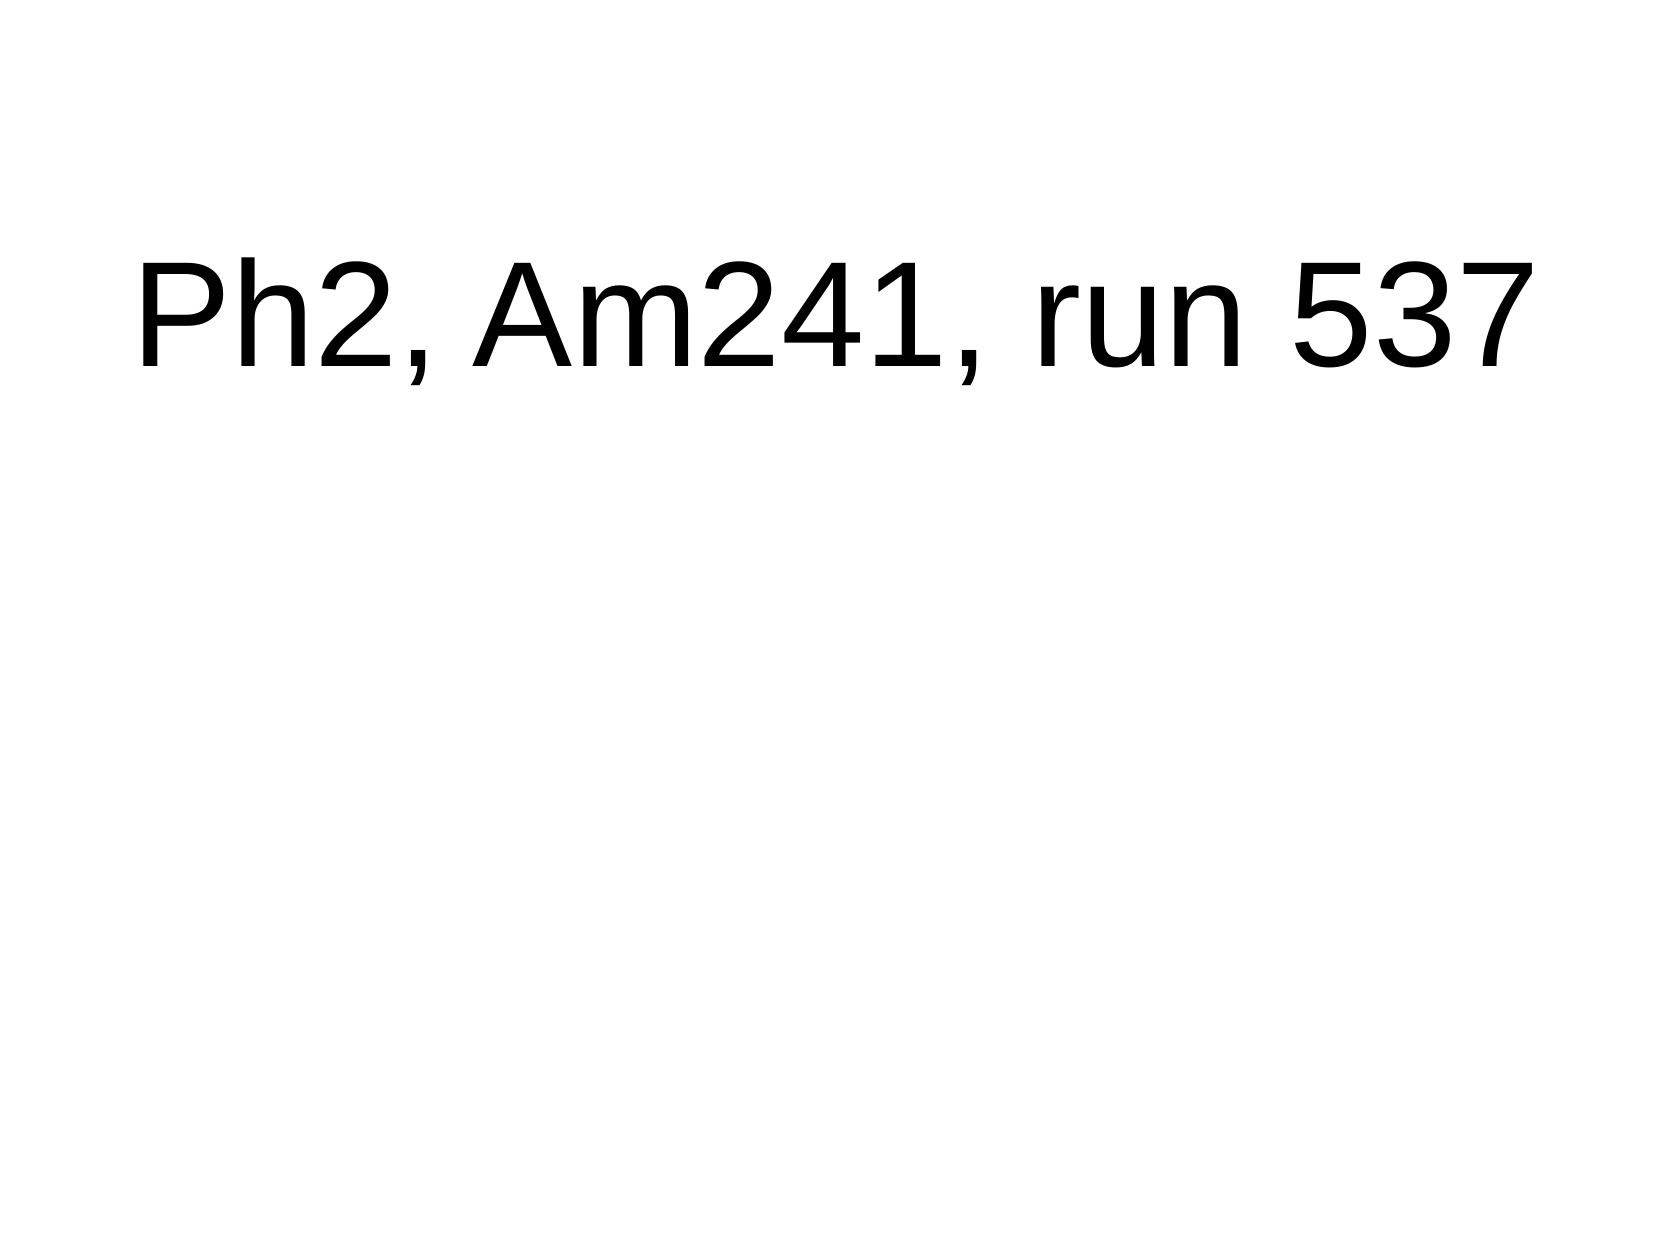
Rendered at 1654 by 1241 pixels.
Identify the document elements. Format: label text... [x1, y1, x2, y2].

text_box Ph2, Am241, run 537 [9, 222, 1654, 741]
